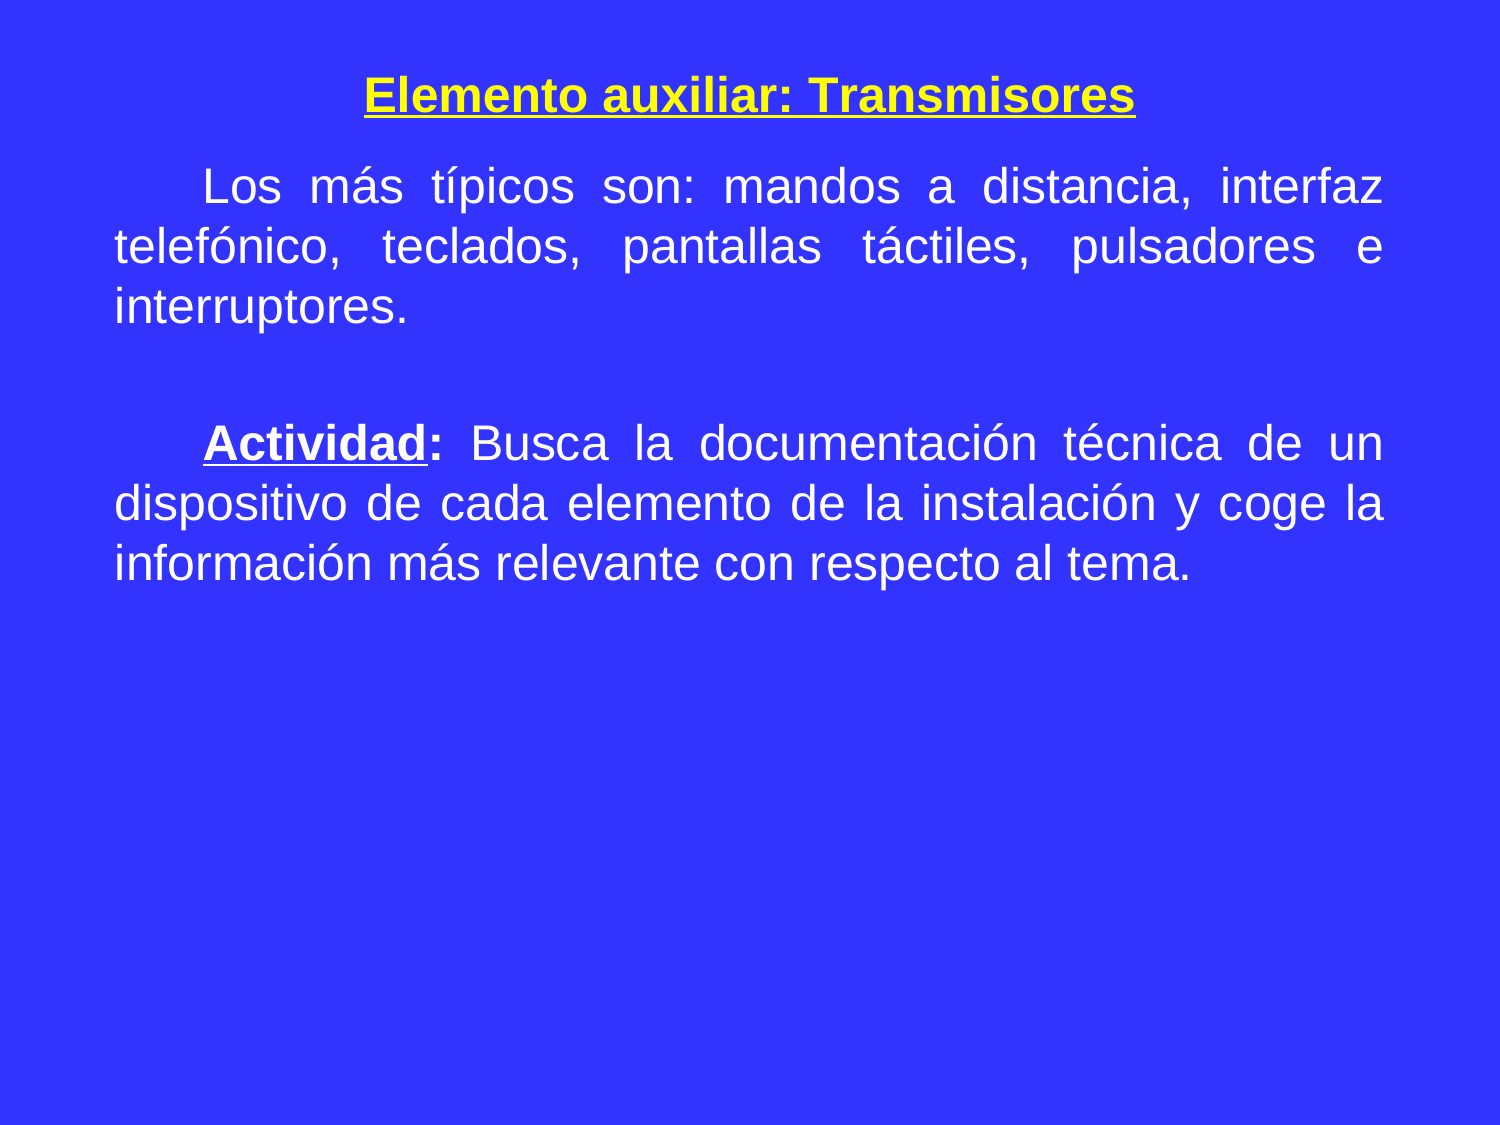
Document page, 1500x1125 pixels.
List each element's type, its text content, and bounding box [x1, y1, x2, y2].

text_box Elemento auxiliar: Transmisores Los más típicos son: mandos a distancia, interfaz telefónico, teclados, pantallas táctiles, pulsadores e interruptores. [100, 54, 1400, 342]
text_box Actividad: Busca la documentación técnica de un dispositivo de cada elemento de la instalación y coge la información más relevante con respecto al tema. [100, 403, 1400, 599]
